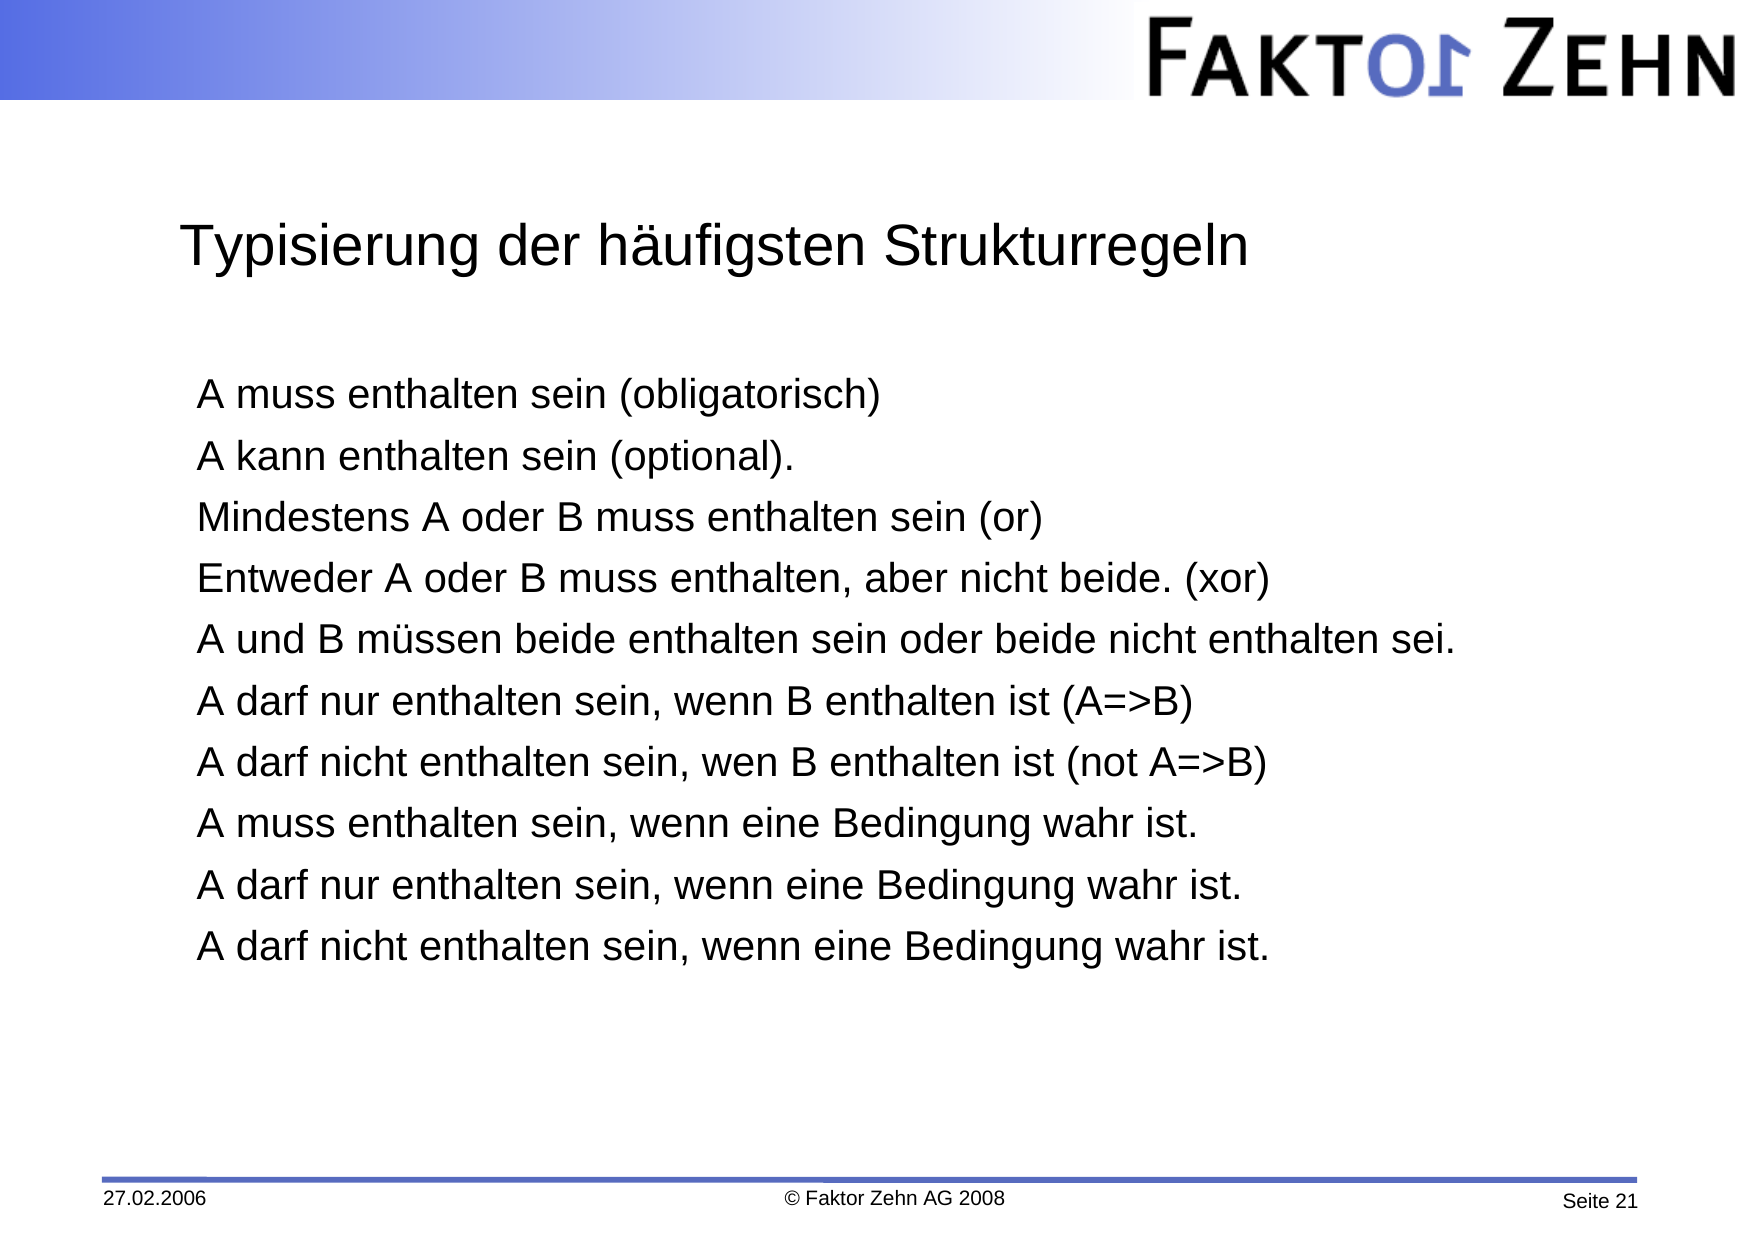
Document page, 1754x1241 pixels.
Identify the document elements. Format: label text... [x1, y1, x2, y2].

picture [1133, 2, 1749, 105]
list A muss enthalten sein (obligatorisch) A kann enthalten sein (optional). Mindestens A oder B muss enthalten sein (or) Entweder A oder B muss enthalten, aber nicht beide. (xor) A und B müssen beide enthalten sein oder beide nicht enthalten sei. A darf nur enthalten sein, wenn B enthalten ist (A=>B) A darf nicht enthalten sein, wen B enthalten ist (not A=>B) A muss enthalten sein, wenn eine Bedingung wahr ist. A darf nur enthalten sein, wenn eine Bedingung wahr ist. A darf nicht enthalten sein, wenn eine Bedingung wahr ist. [179, 371, 1576, 1078]
title Typisierung der häufigsten Strukturregeln [179, 142, 1576, 349]
